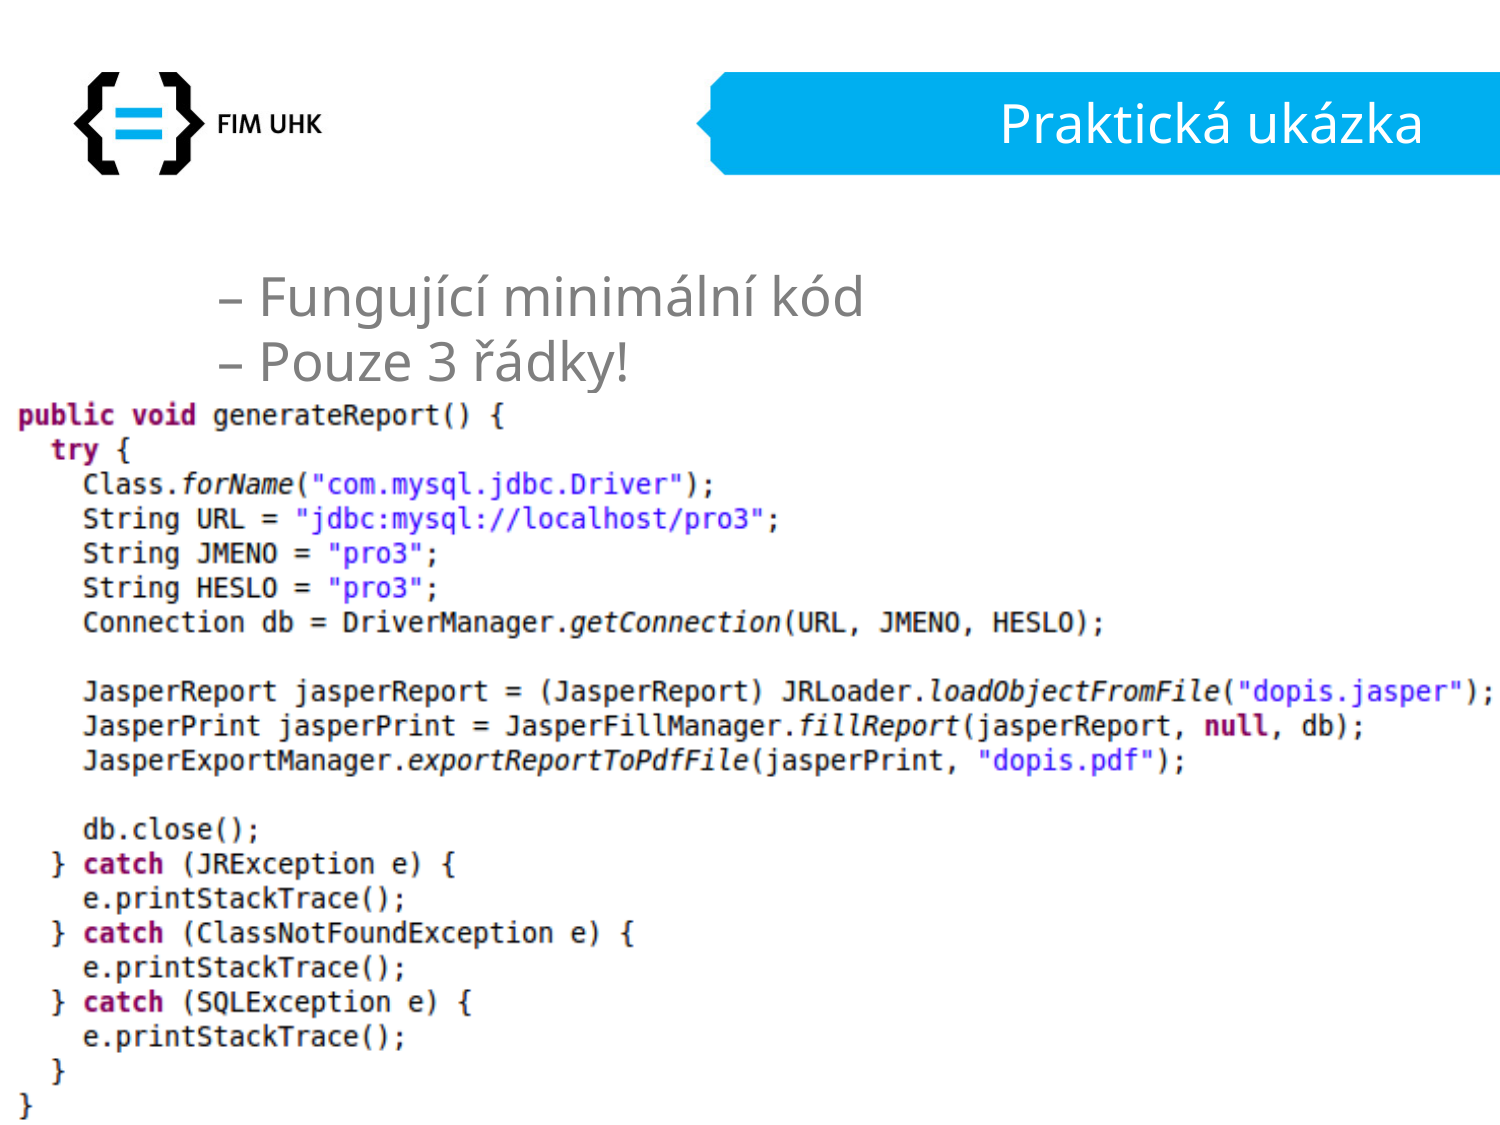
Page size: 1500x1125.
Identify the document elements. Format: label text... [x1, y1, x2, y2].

list – Fungující minimální kód – Pouze 3 řádky! [217, 262, 1426, 393]
picture [0, 0, 1500, 1125]
title Praktická ukázka [756, 74, 1425, 170]
